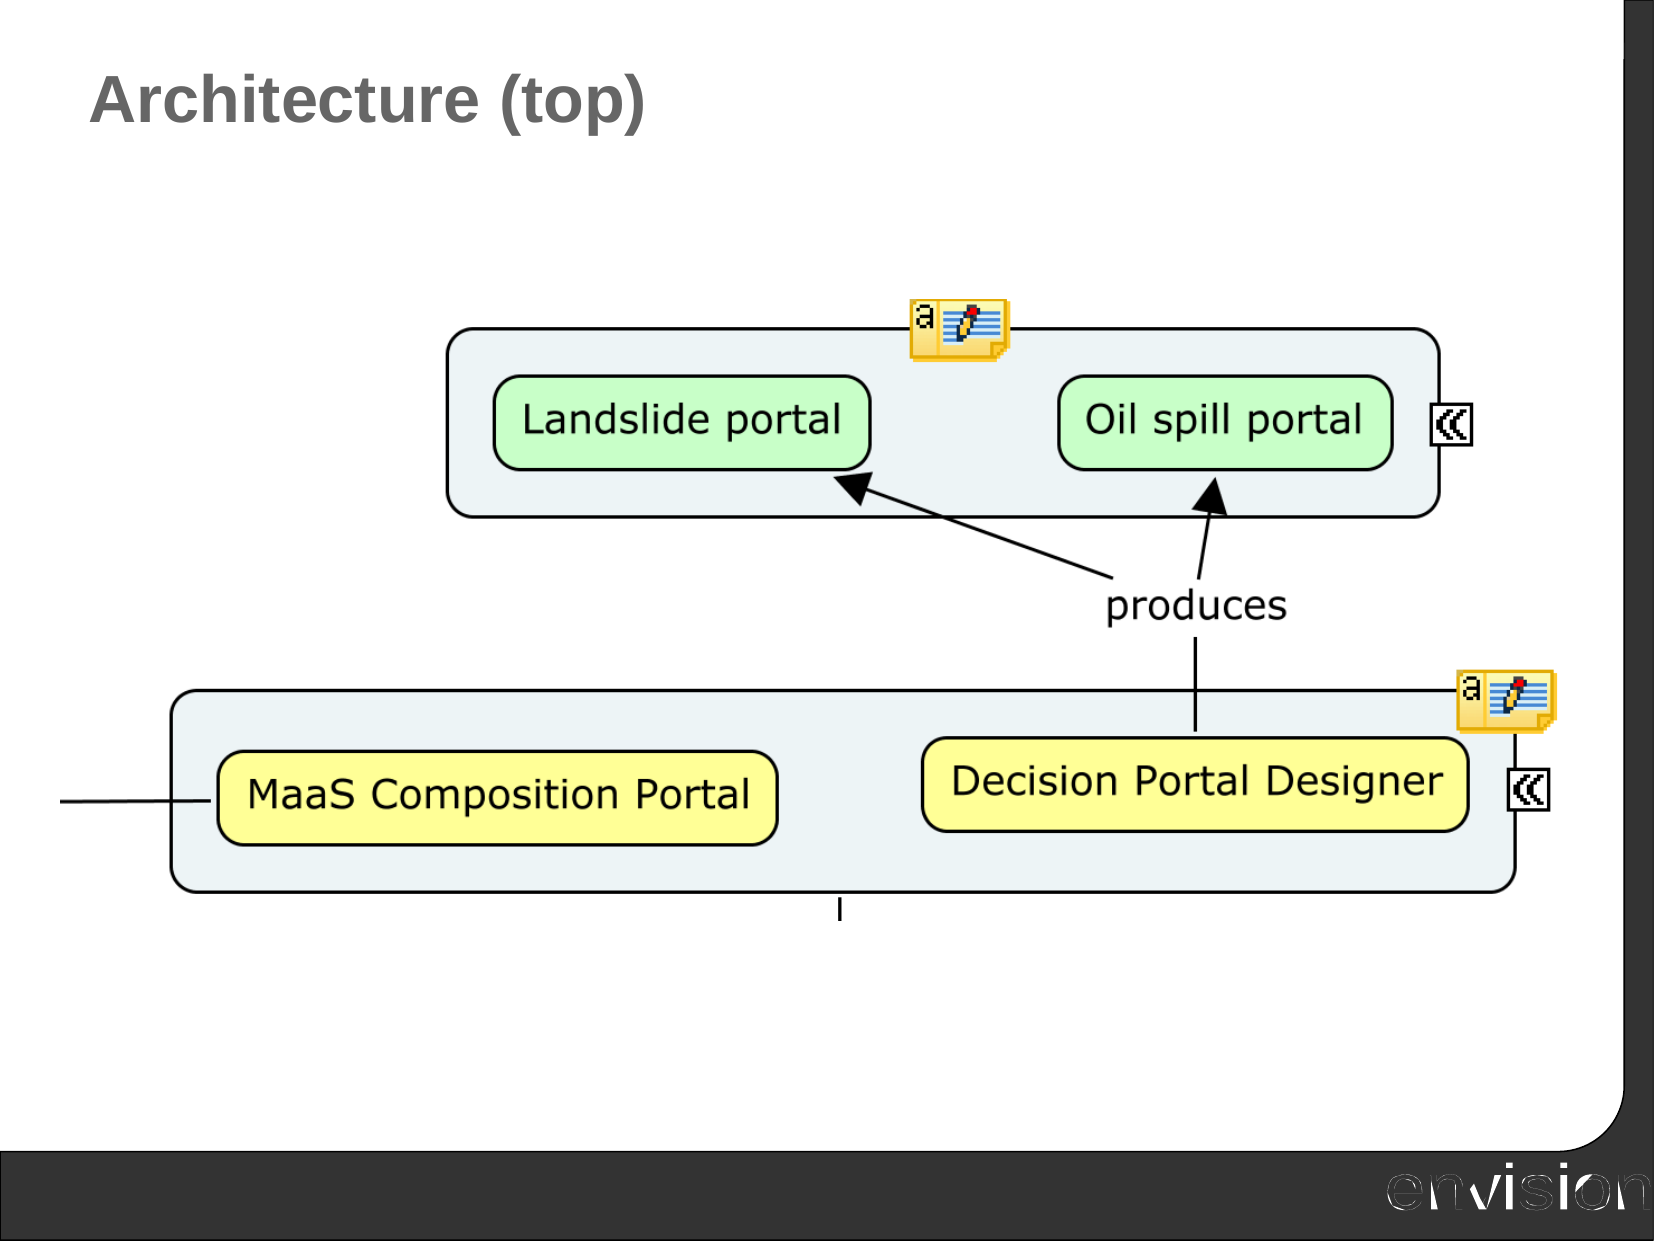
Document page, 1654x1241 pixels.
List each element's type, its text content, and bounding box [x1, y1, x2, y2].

title Architecture (top) [88, 3, 1571, 196]
picture [60, 299, 1594, 921]
